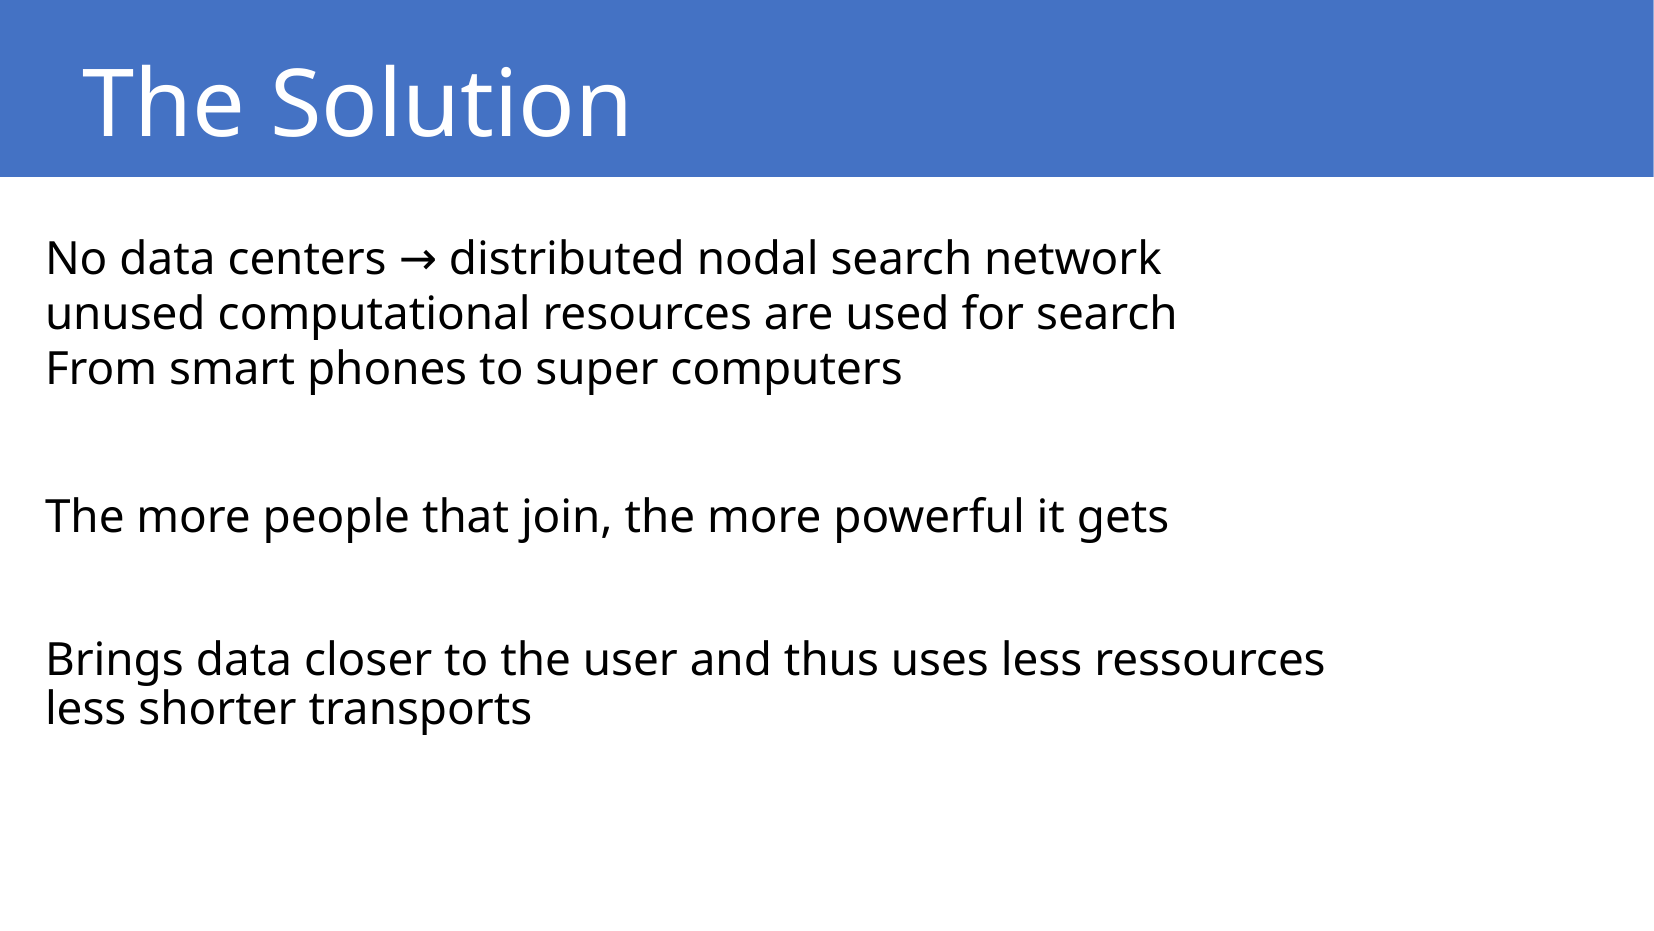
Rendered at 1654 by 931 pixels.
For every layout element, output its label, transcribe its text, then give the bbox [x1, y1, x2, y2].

list No data centers → distributed nodal search network unused computational resources are used for search From smart phones to super computers The more people that join, the more powerful it gets Brings data closer to the user and thus uses less ressources less shorter transports [45, 228, 1516, 856]
text_box The Solution [82, 0, 1571, 156]
